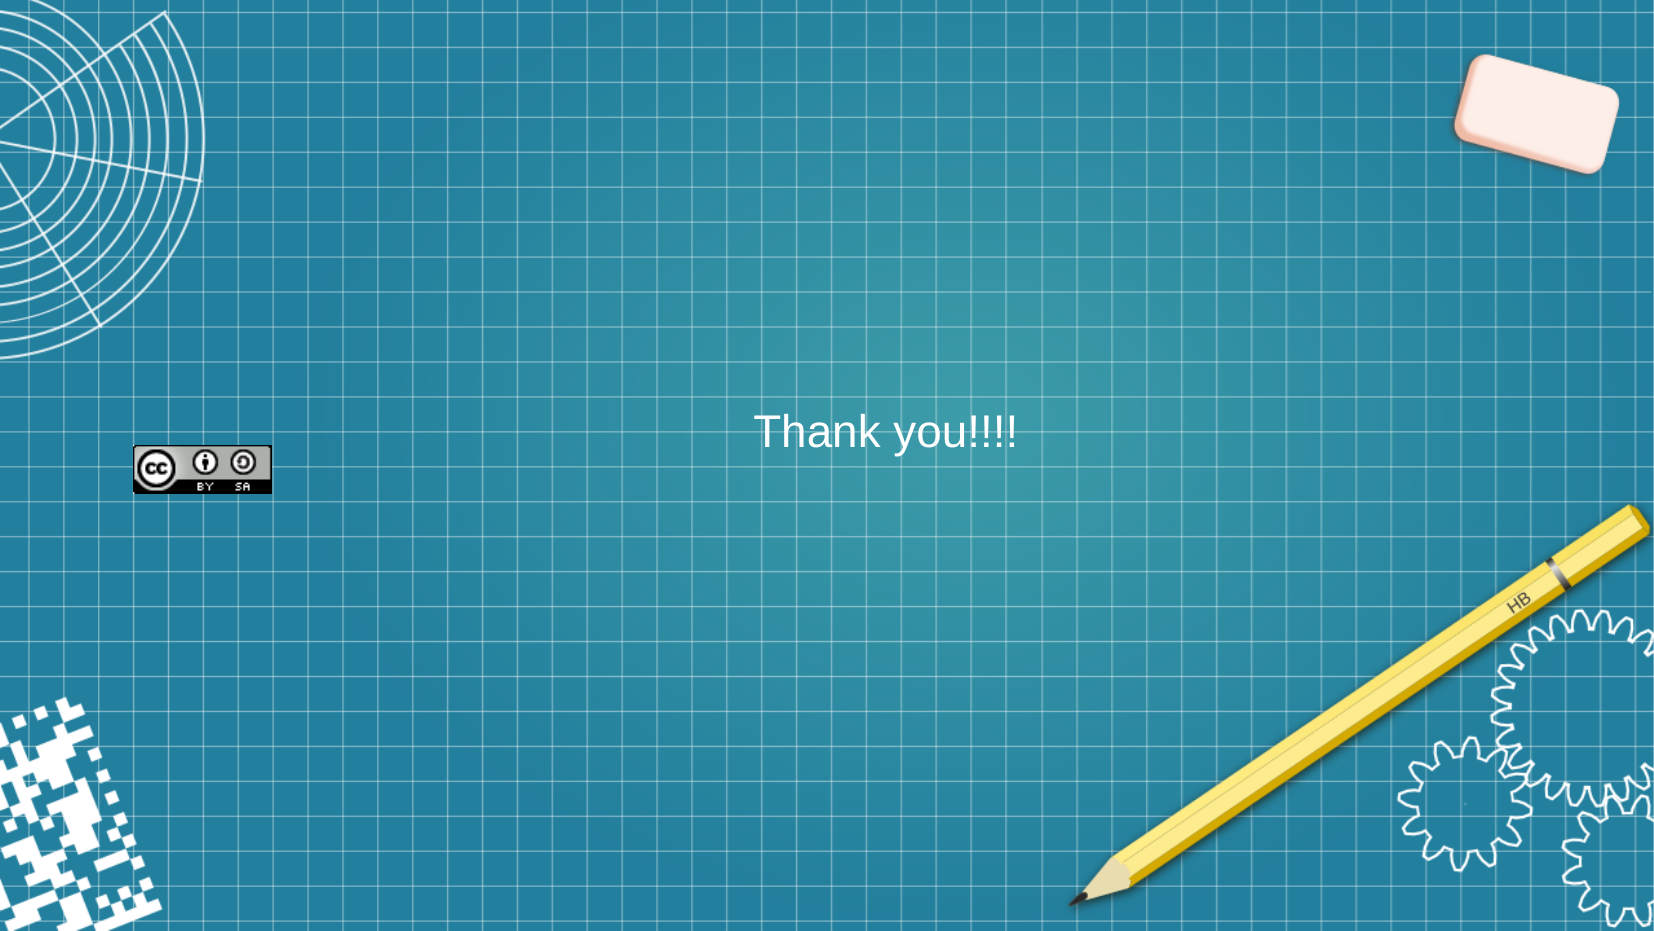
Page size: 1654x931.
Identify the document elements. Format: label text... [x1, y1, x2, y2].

picture [0, 0, 1654, 931]
title Thank you!!!! [295, 354, 1477, 510]
